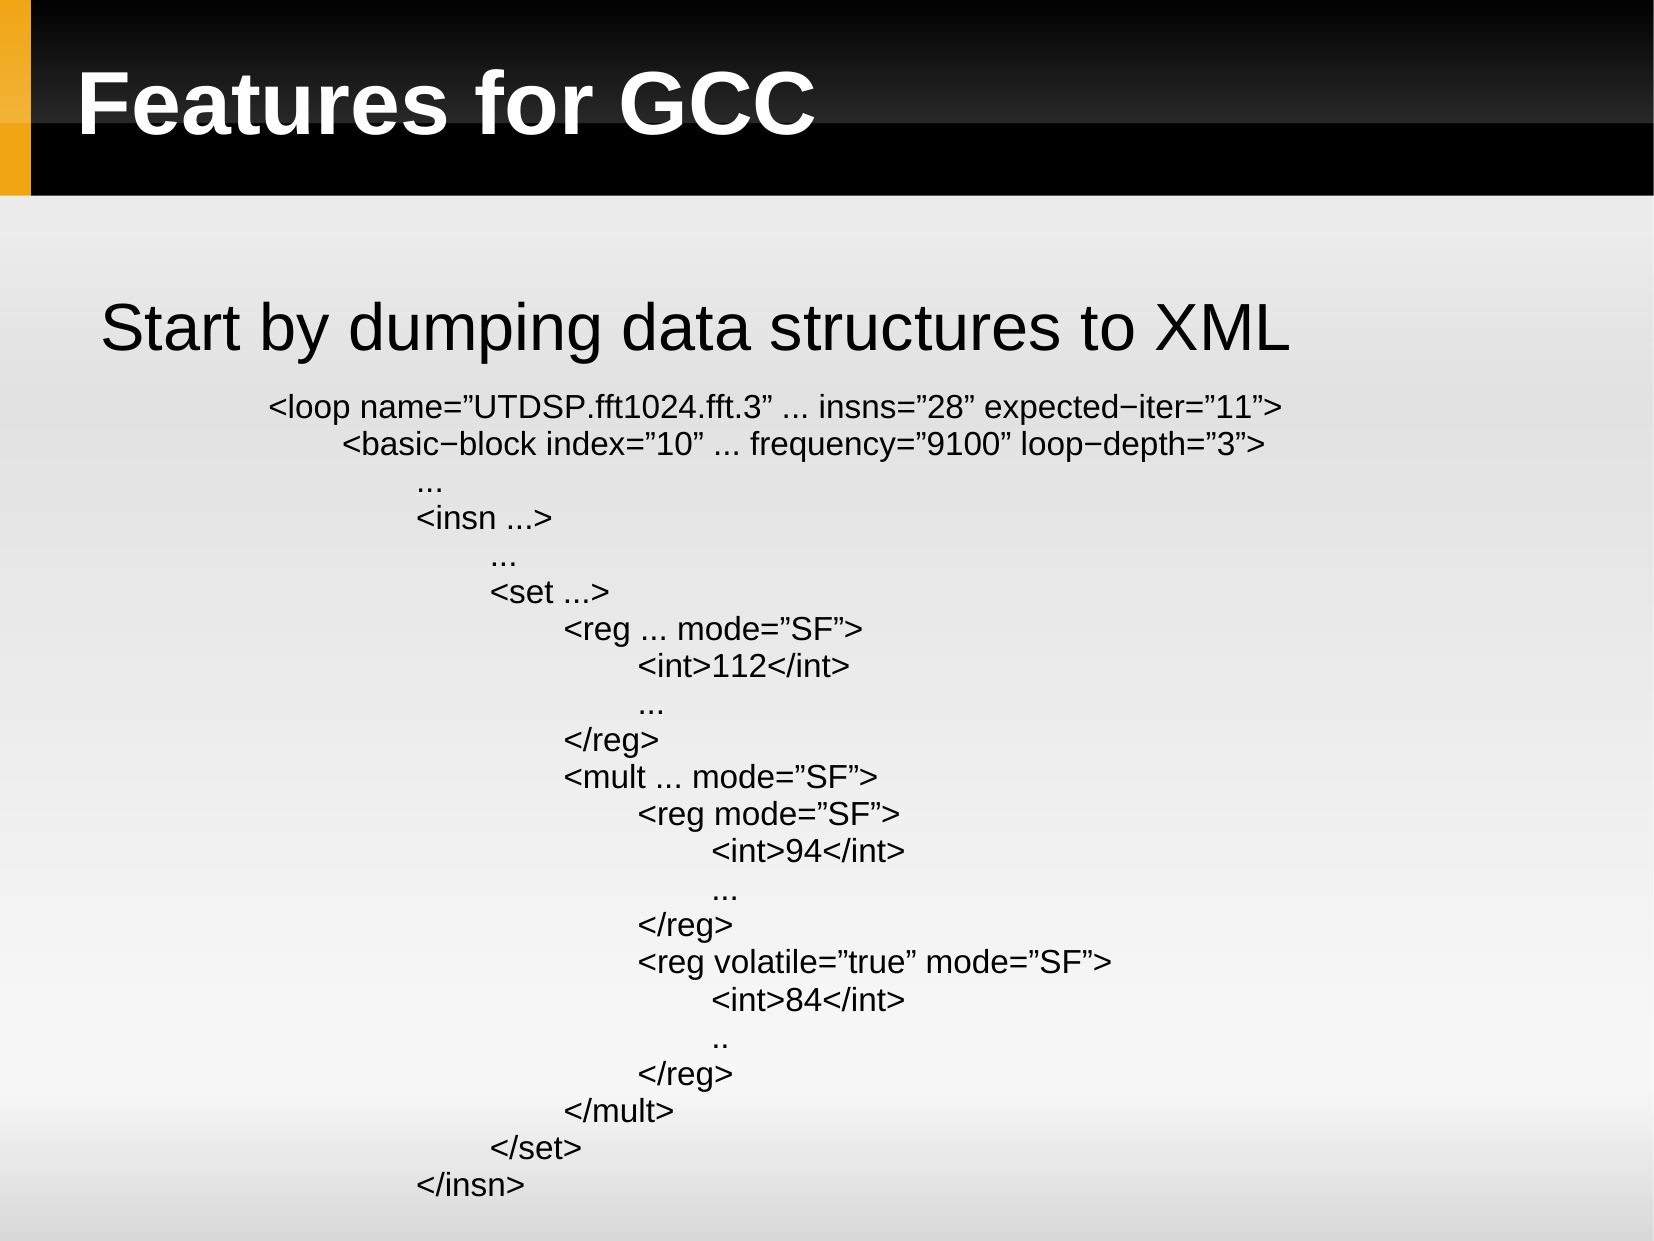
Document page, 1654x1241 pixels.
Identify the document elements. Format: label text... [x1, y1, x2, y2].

title Features for GCC [76, 7, 1565, 200]
list Start by dumping data structures to XML [82, 290, 1571, 366]
picture [0, 0, 1654, 1241]
text_box <loop name=”UTDSP.fft1024.fft.3” ... insns=”28” expected−iter=”11”> <basic−block index=”10” ... frequency=”9100” loop−depth=”3”> ... <insn ...> ... <set ...> <reg ... mode=”SF”> <int>112</int> ... </reg> <mult ... mode=”SF”> <reg mode=”SF”> <int>94</int> ... </reg> <reg volatile=”true” mode=”SF”> <int>84</int> .. </reg> </mult> </set> </insn> [253, 381, 1300, 1211]
